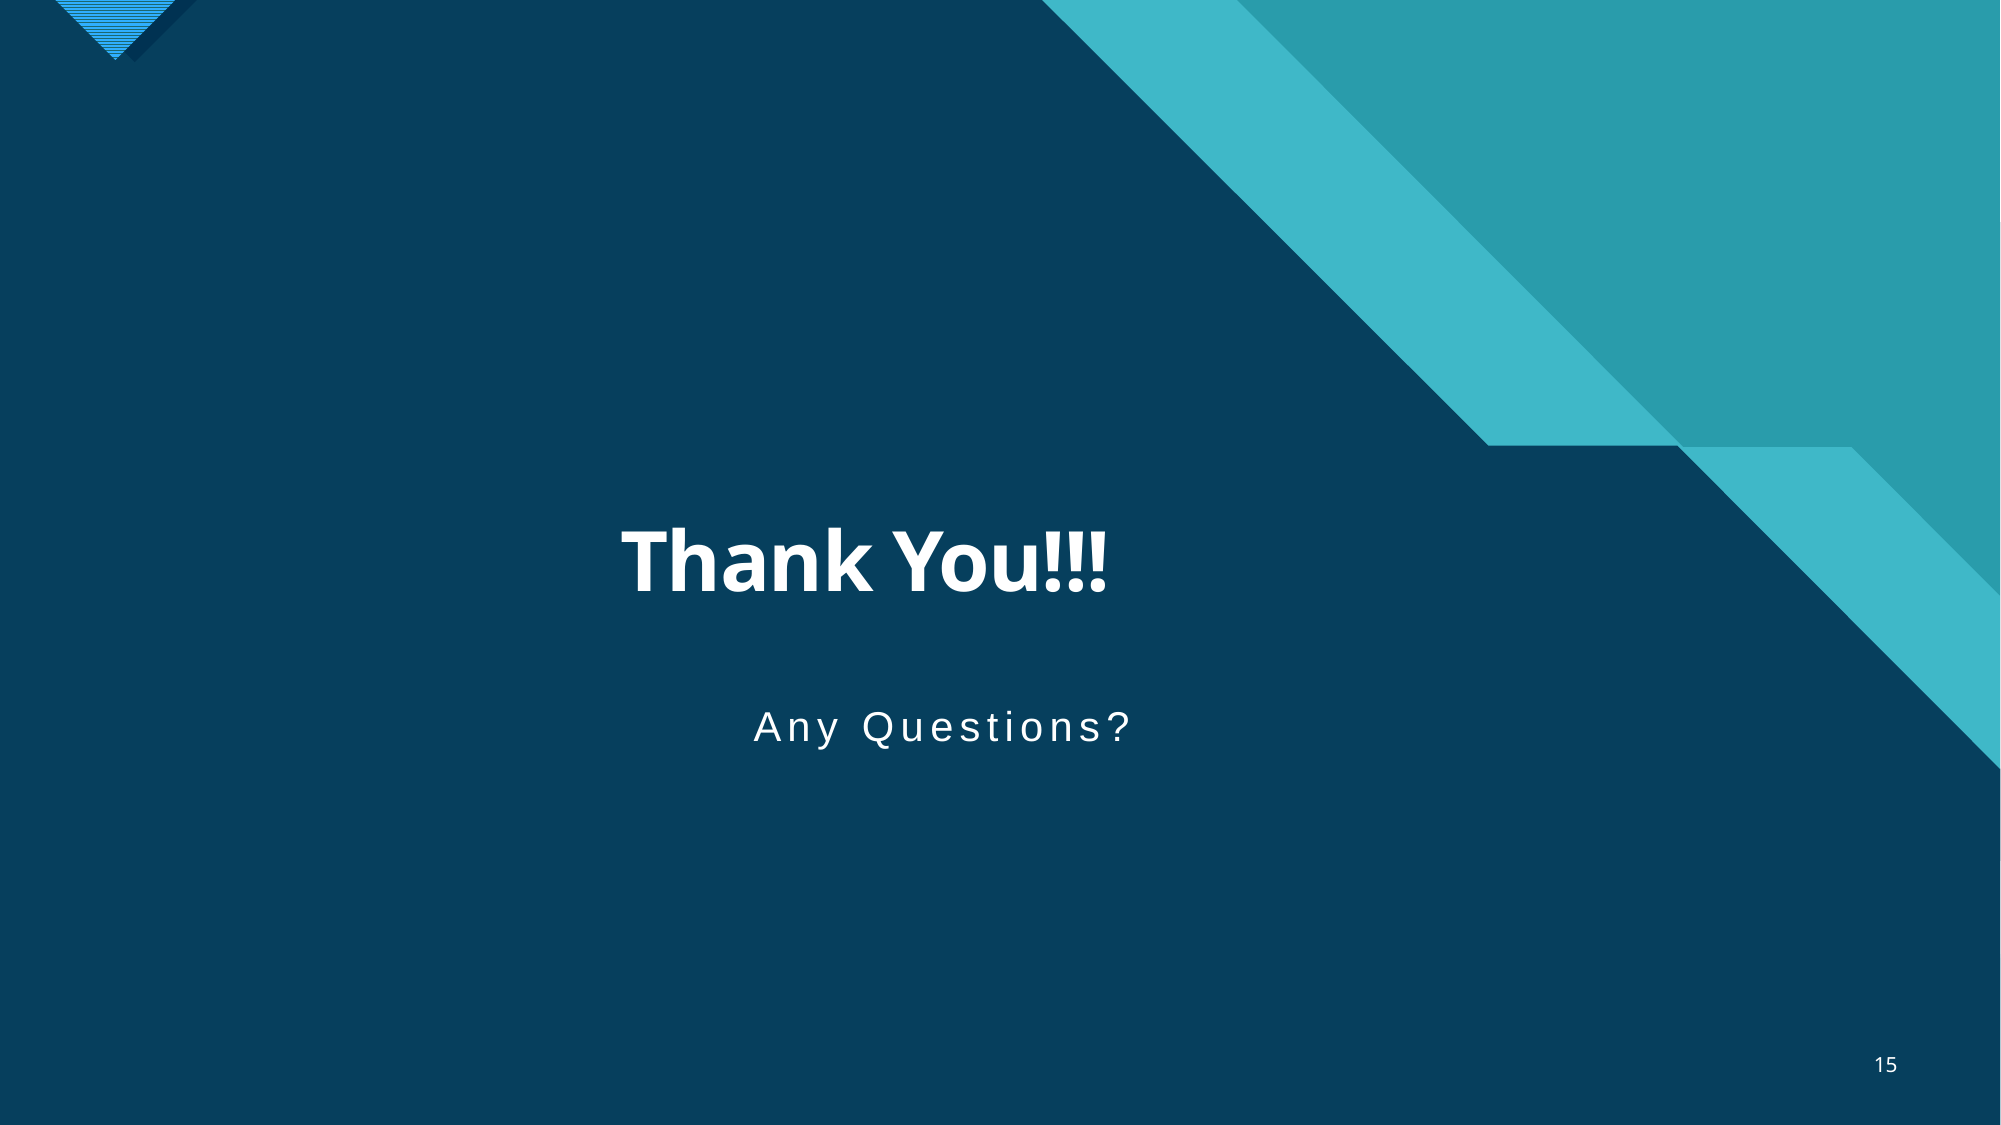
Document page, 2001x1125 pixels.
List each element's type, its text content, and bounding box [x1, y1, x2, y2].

text_box Any Questions? [753, 703, 1684, 1125]
text_box Thank You!!! [620, 501, 1300, 709]
